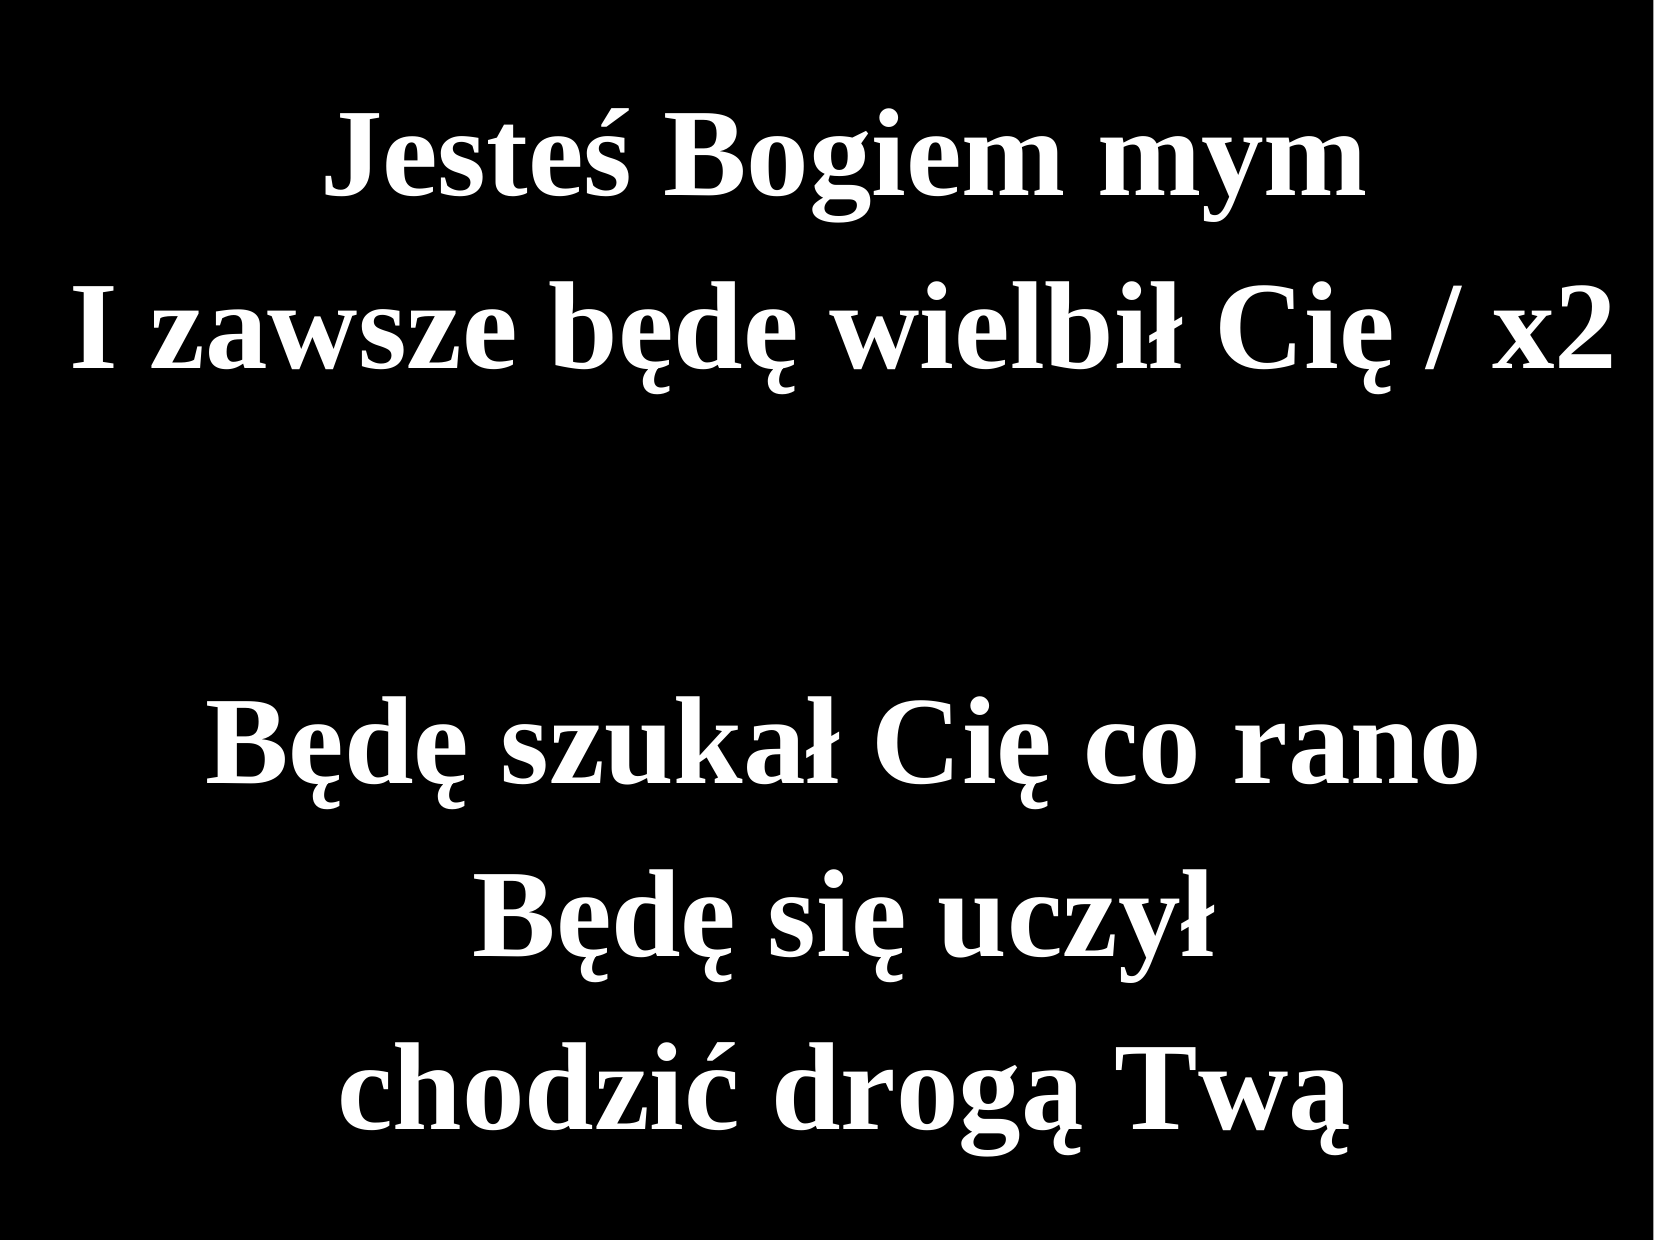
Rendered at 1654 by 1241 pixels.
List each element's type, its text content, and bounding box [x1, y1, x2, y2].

subtitle Jesteś Bogiem mym ppp I zawsze będę wielbił Cię / x2 Będę szukał Cię co rano ppp Będę się uczył ppp chodzić drogą Twą [0, 0, 1654, 1241]
